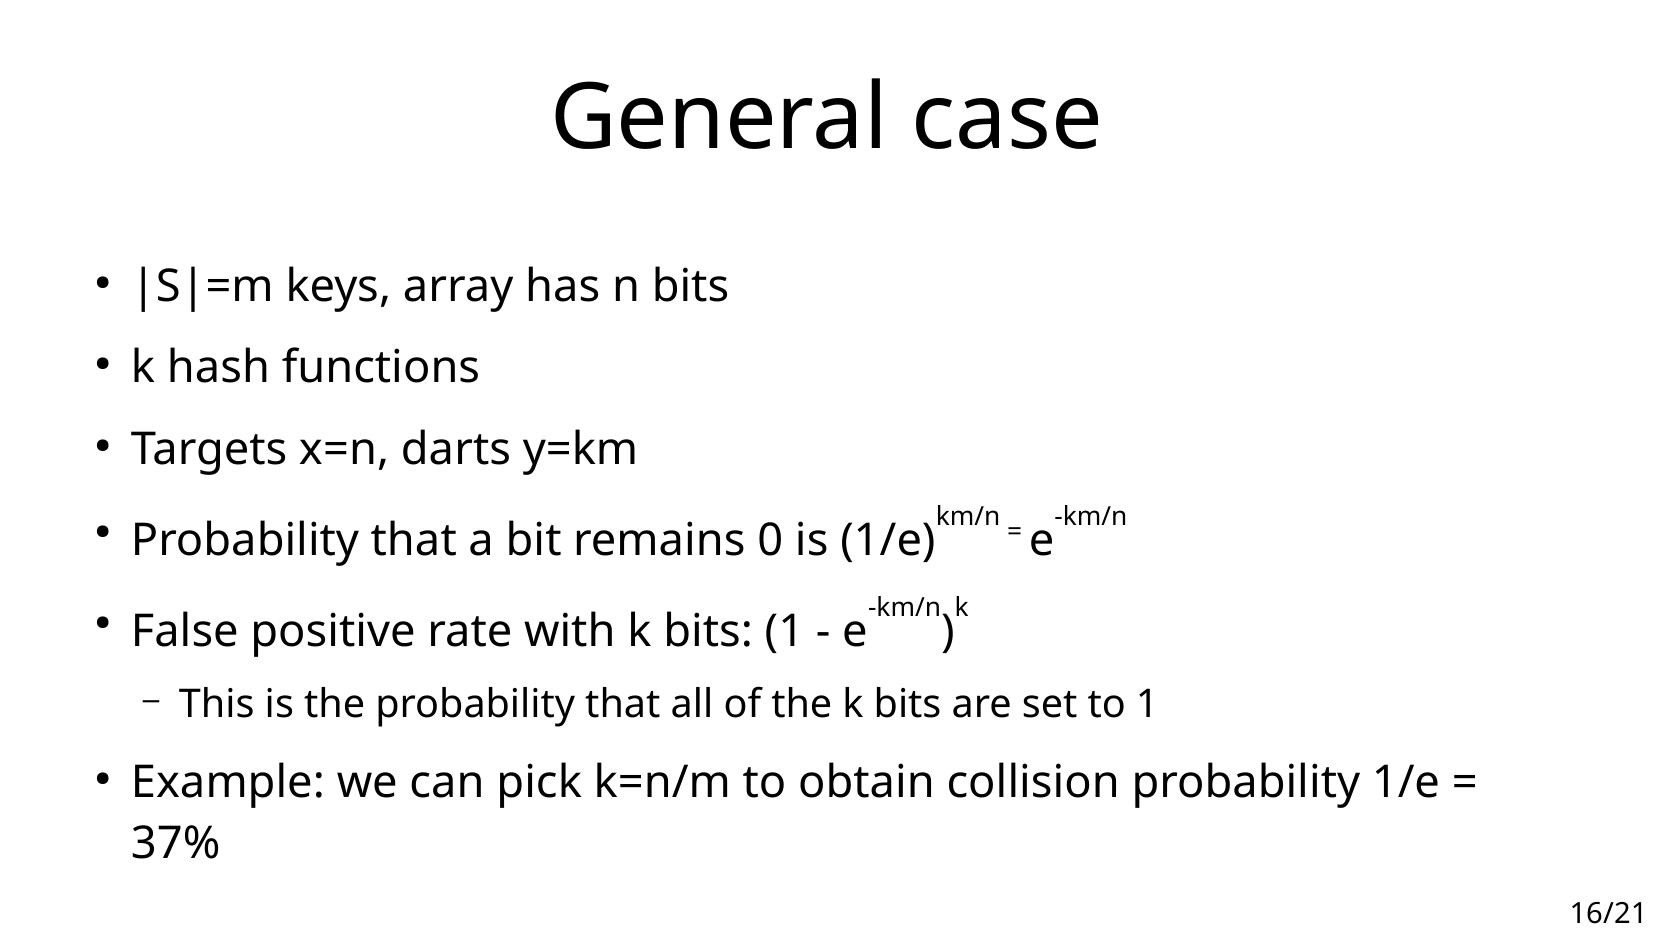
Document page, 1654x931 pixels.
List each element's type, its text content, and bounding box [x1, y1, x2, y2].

list |S|=m keys, array has n bits k hash functions Targets x=n, darts y=km Probability that a bit remains 0 is (1/e)km/n = e-km/n False positive rate with k bits: (1 - e-km/n)k This is the probability that all of the k bits are set to 1 Example: we can pick k=n/m to obtain collision probability 1/e = 37% [82, 253, 1571, 877]
title General case [82, 1, 1571, 226]
